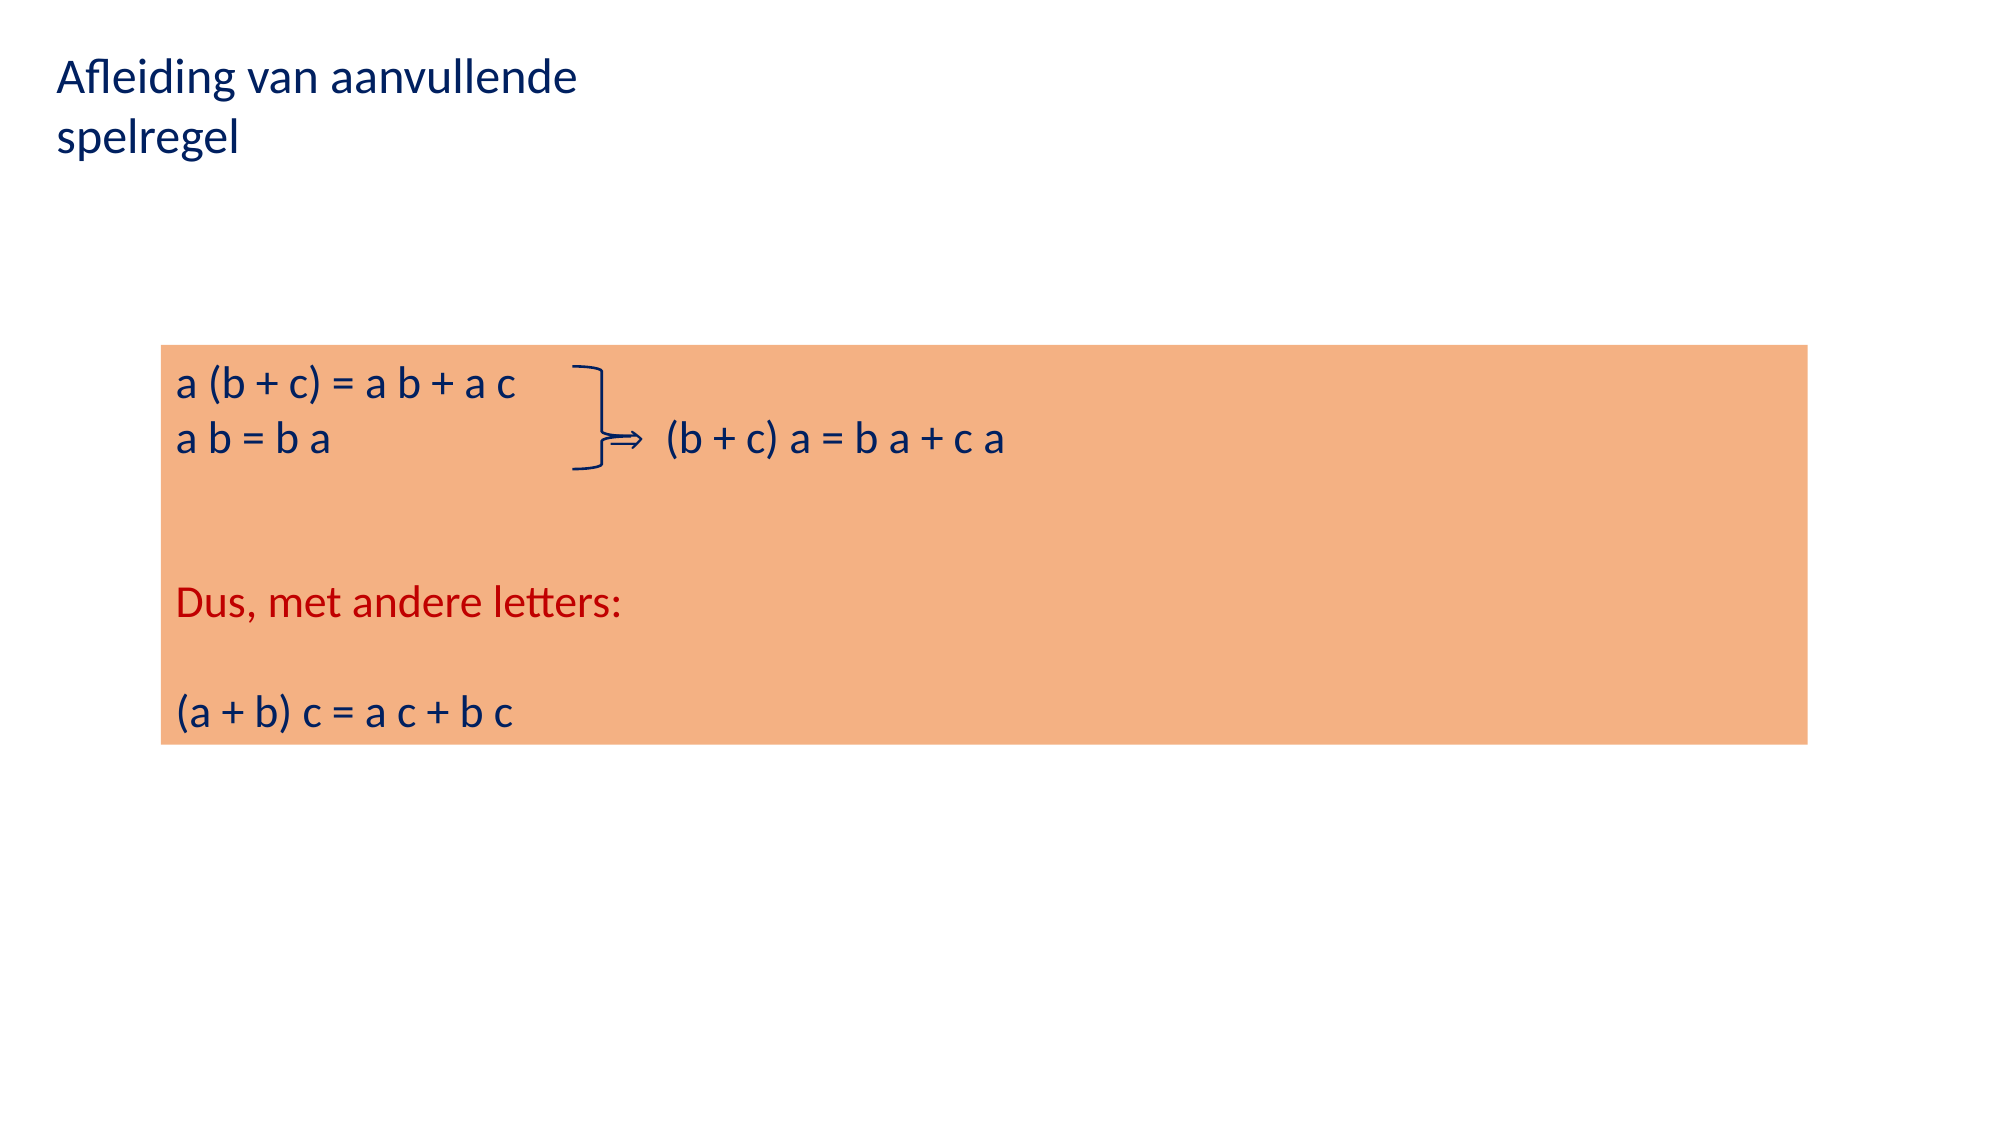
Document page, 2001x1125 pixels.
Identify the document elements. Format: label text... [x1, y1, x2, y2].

text_box a (b + c) = a b + a c a b = b a  (b + c) a = b a + c a Dus, met andere letters: (a + b) c = a c + b c [160, 344, 1808, 745]
text_box Afleiding van aanvullende spelregel [41, 36, 699, 172]
